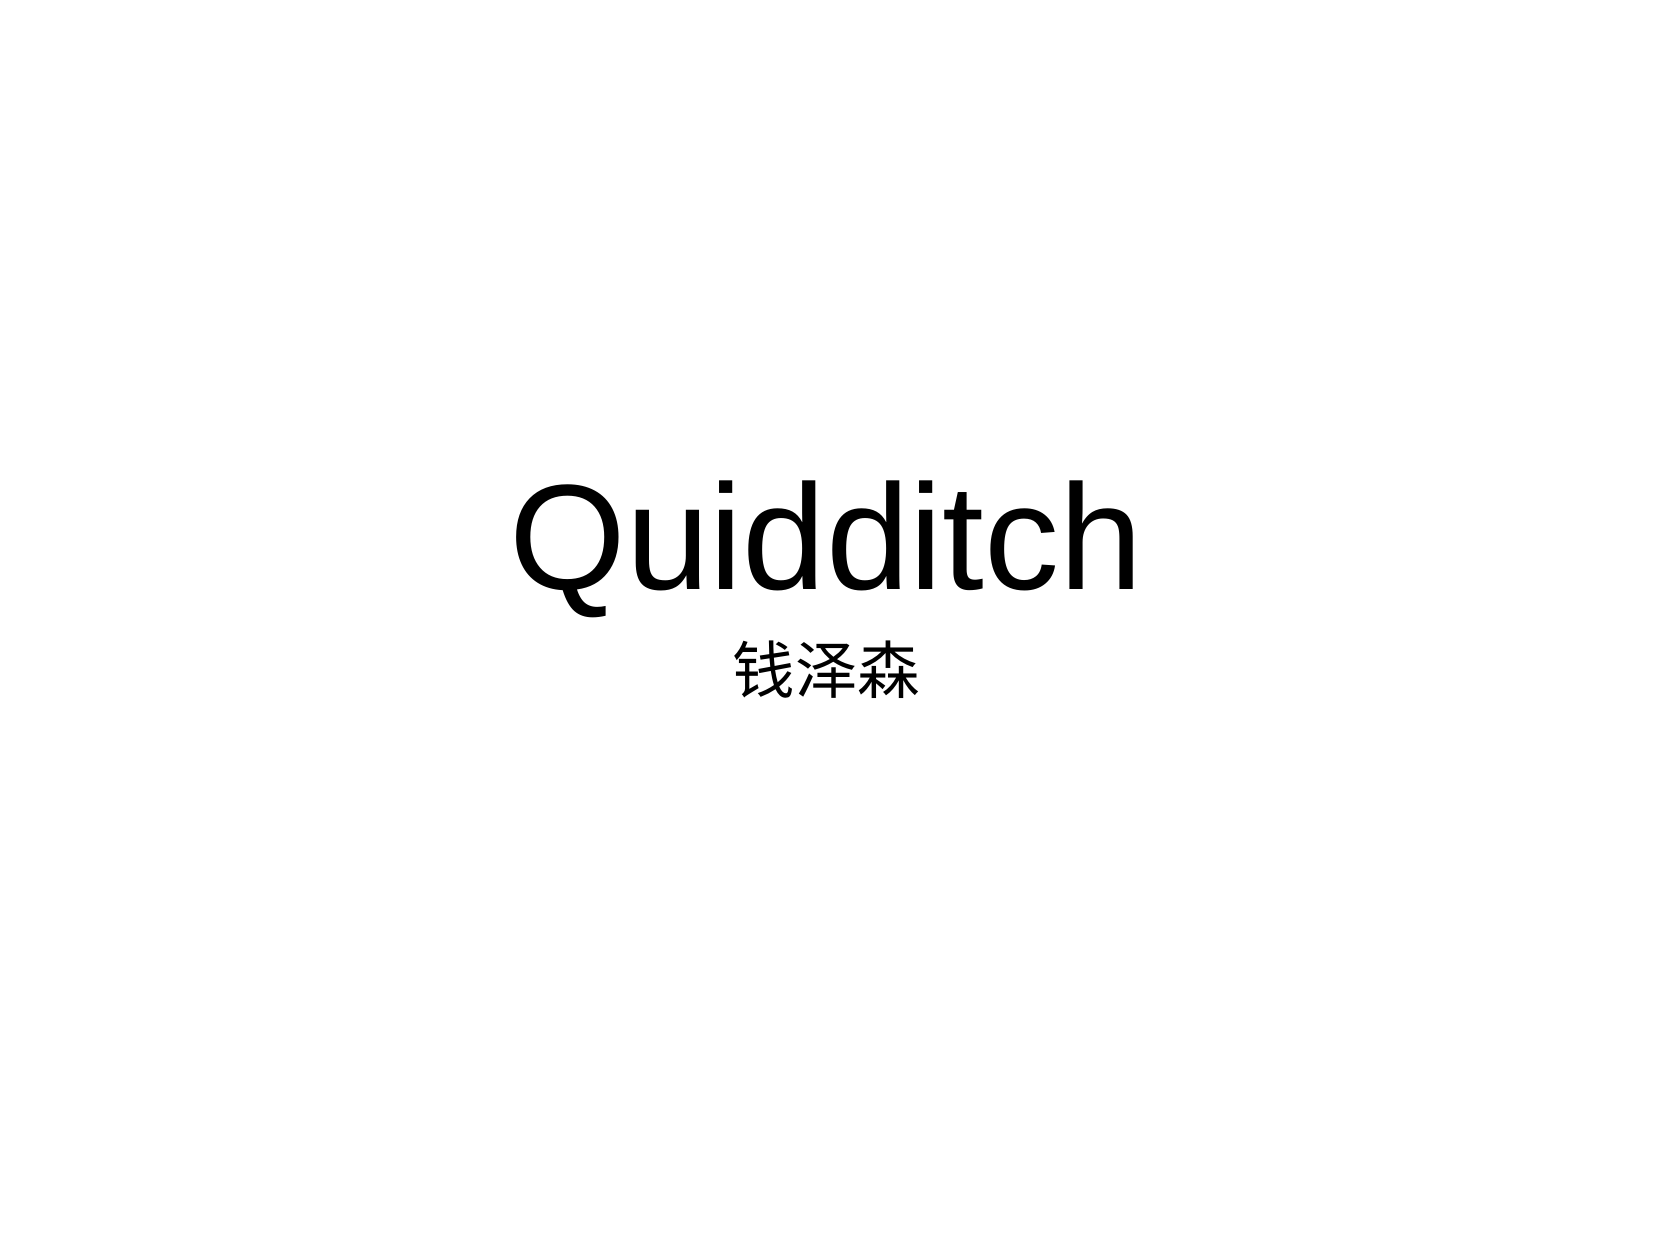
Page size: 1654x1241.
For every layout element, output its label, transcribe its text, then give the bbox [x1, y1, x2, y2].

subtitle Quidditch 钱泽森 [82, 290, 1571, 1010]
